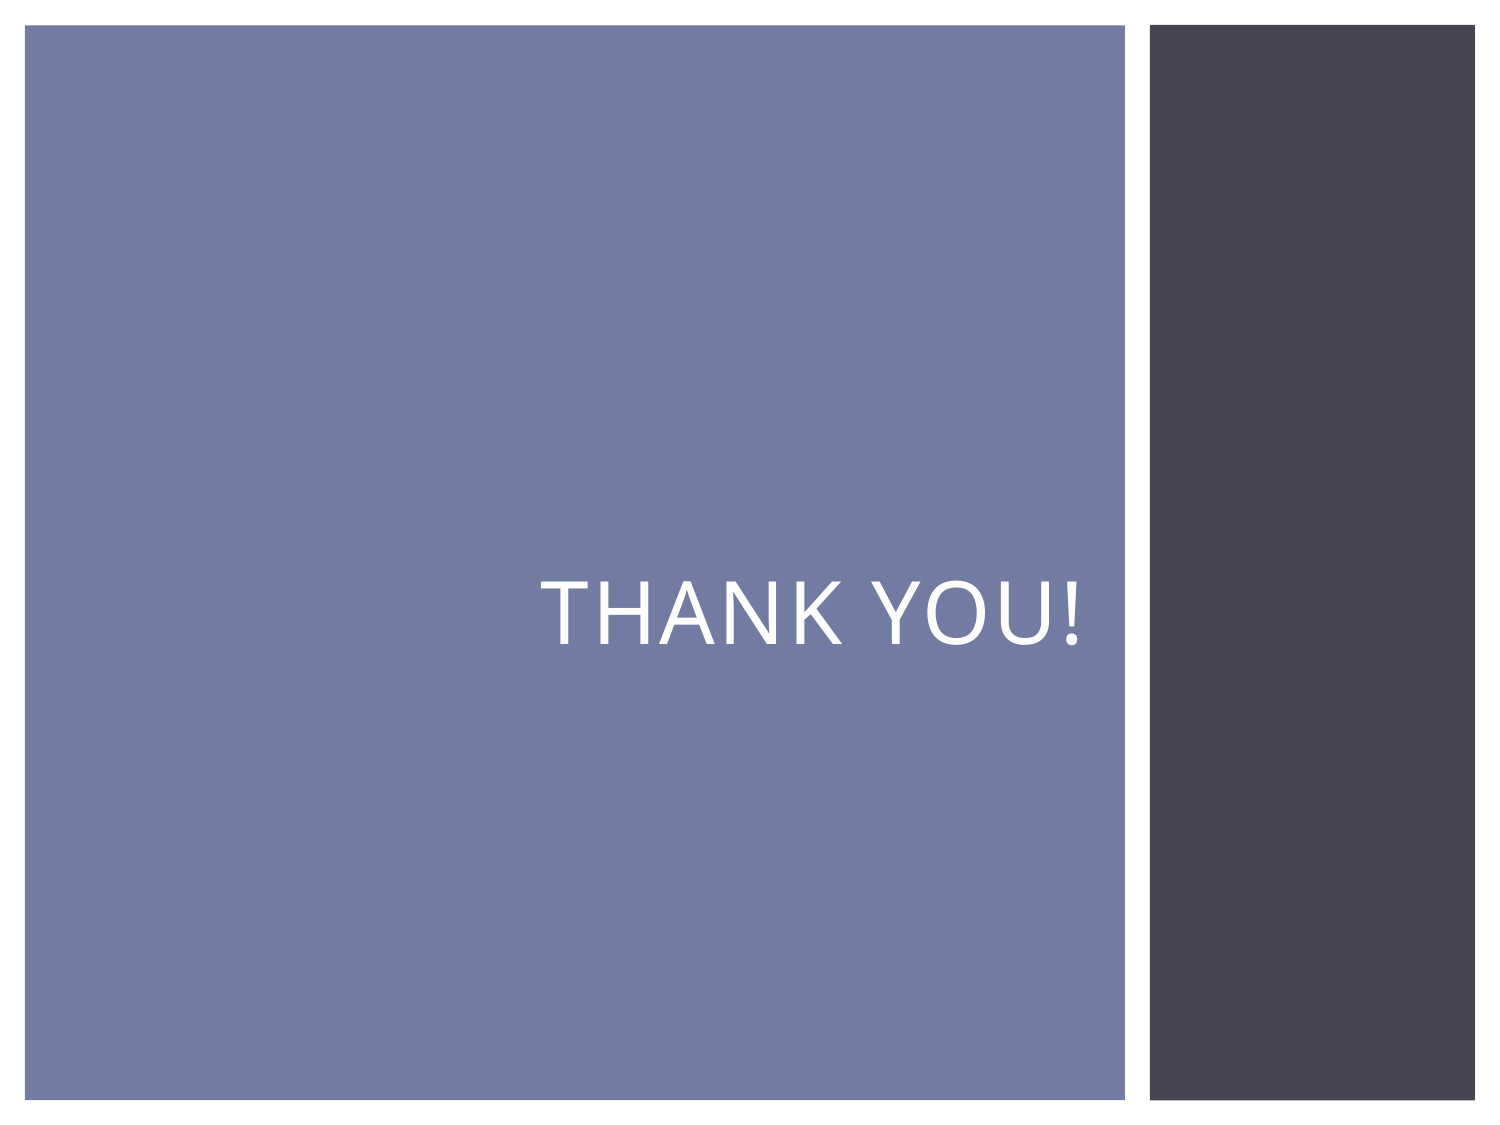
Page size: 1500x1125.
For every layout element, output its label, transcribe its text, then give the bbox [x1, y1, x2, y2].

title Thank you! [62, 474, 1100, 745]
